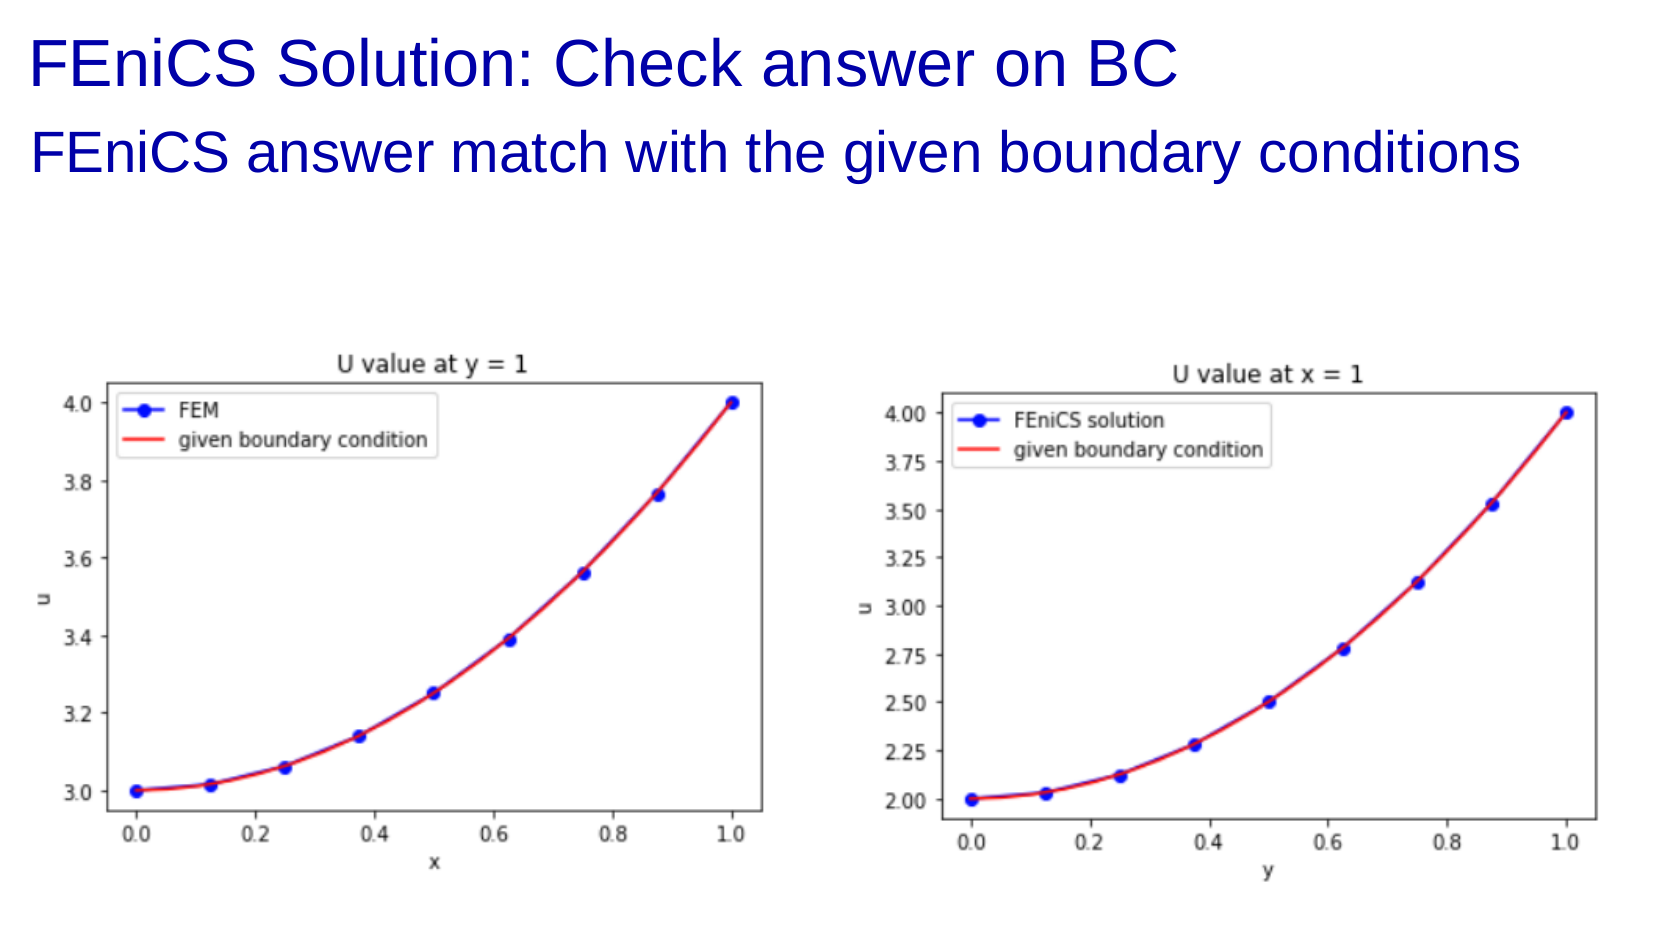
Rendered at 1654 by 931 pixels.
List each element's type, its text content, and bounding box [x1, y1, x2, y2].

title FEniCS Solution: Check answer on BC [28, 21, 1626, 106]
picture [30, 344, 776, 877]
list FEniCS answer match with the given boundary conditions [30, 120, 1645, 916]
picture [856, 359, 1606, 885]
